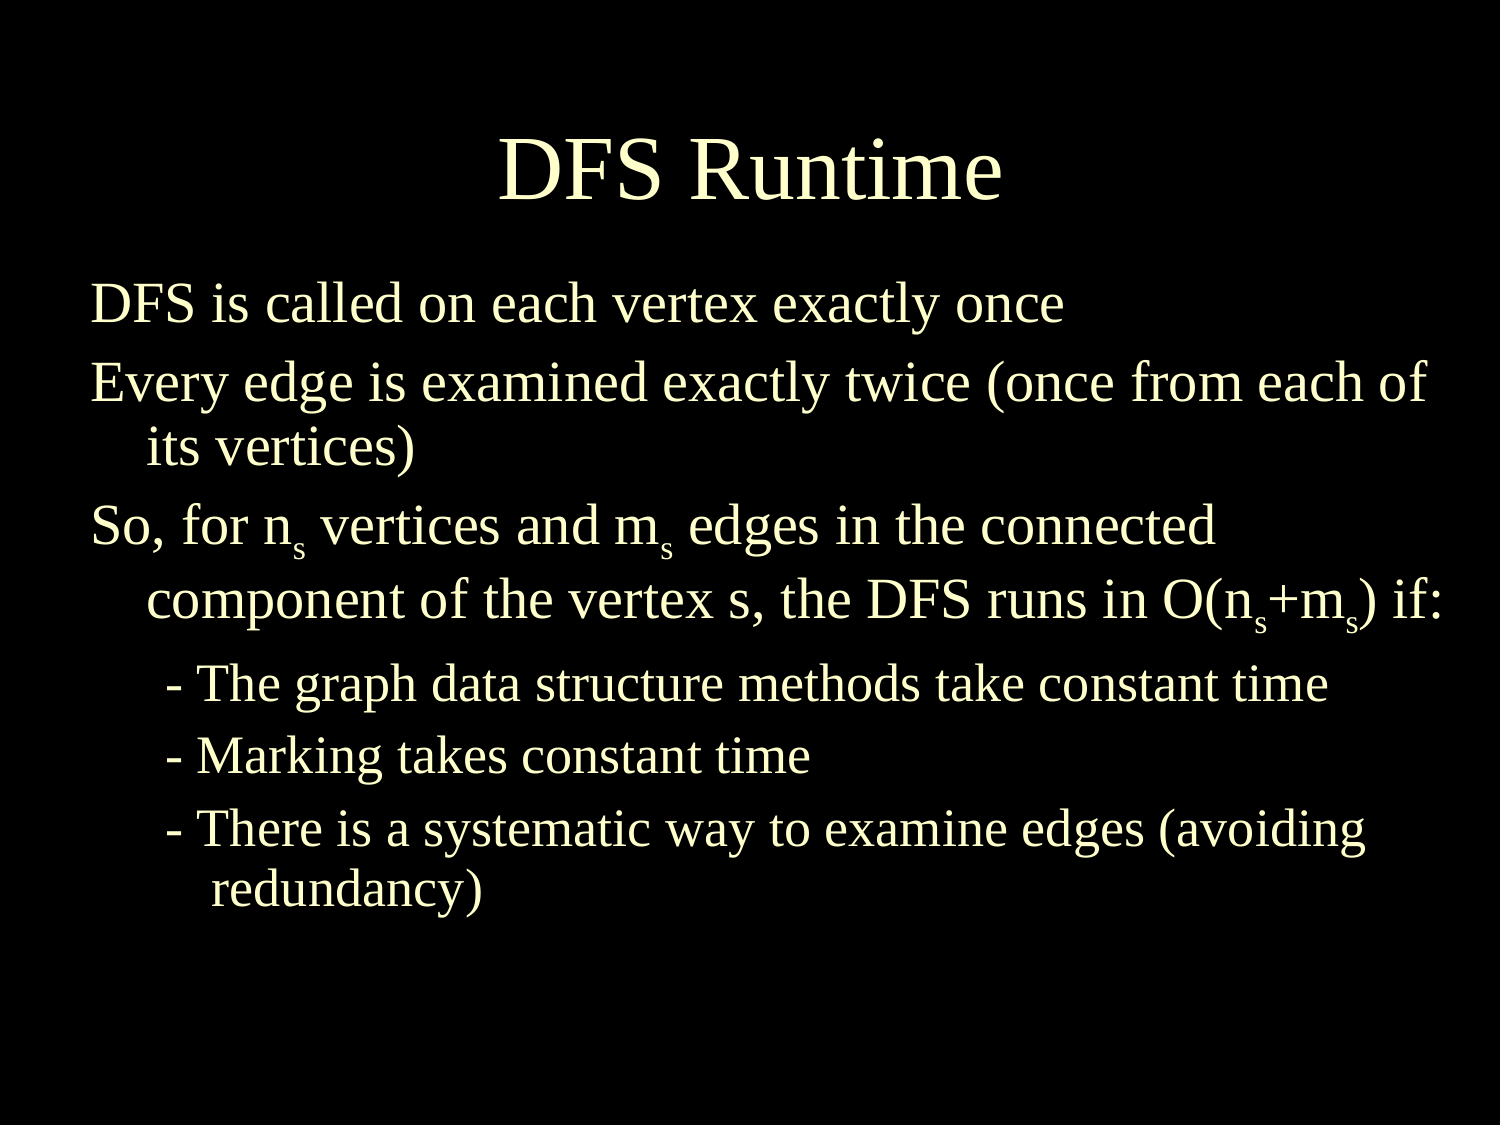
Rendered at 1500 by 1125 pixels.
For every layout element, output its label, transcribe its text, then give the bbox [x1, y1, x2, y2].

list DFS is called on each vertex exactly once Every edge is examined exactly twice (once from each of its vertices) So, for ns vertices and ms edges in the connected component of the vertex s, the DFS runs in O(ns+ms) if: - The graph data structure methods take constant time - Marking takes constant time - There is a systematic way to examine edges (avoiding redundancy) [75, 262, 1482, 1039]
title DFS Runtime [22, 75, 1480, 263]
